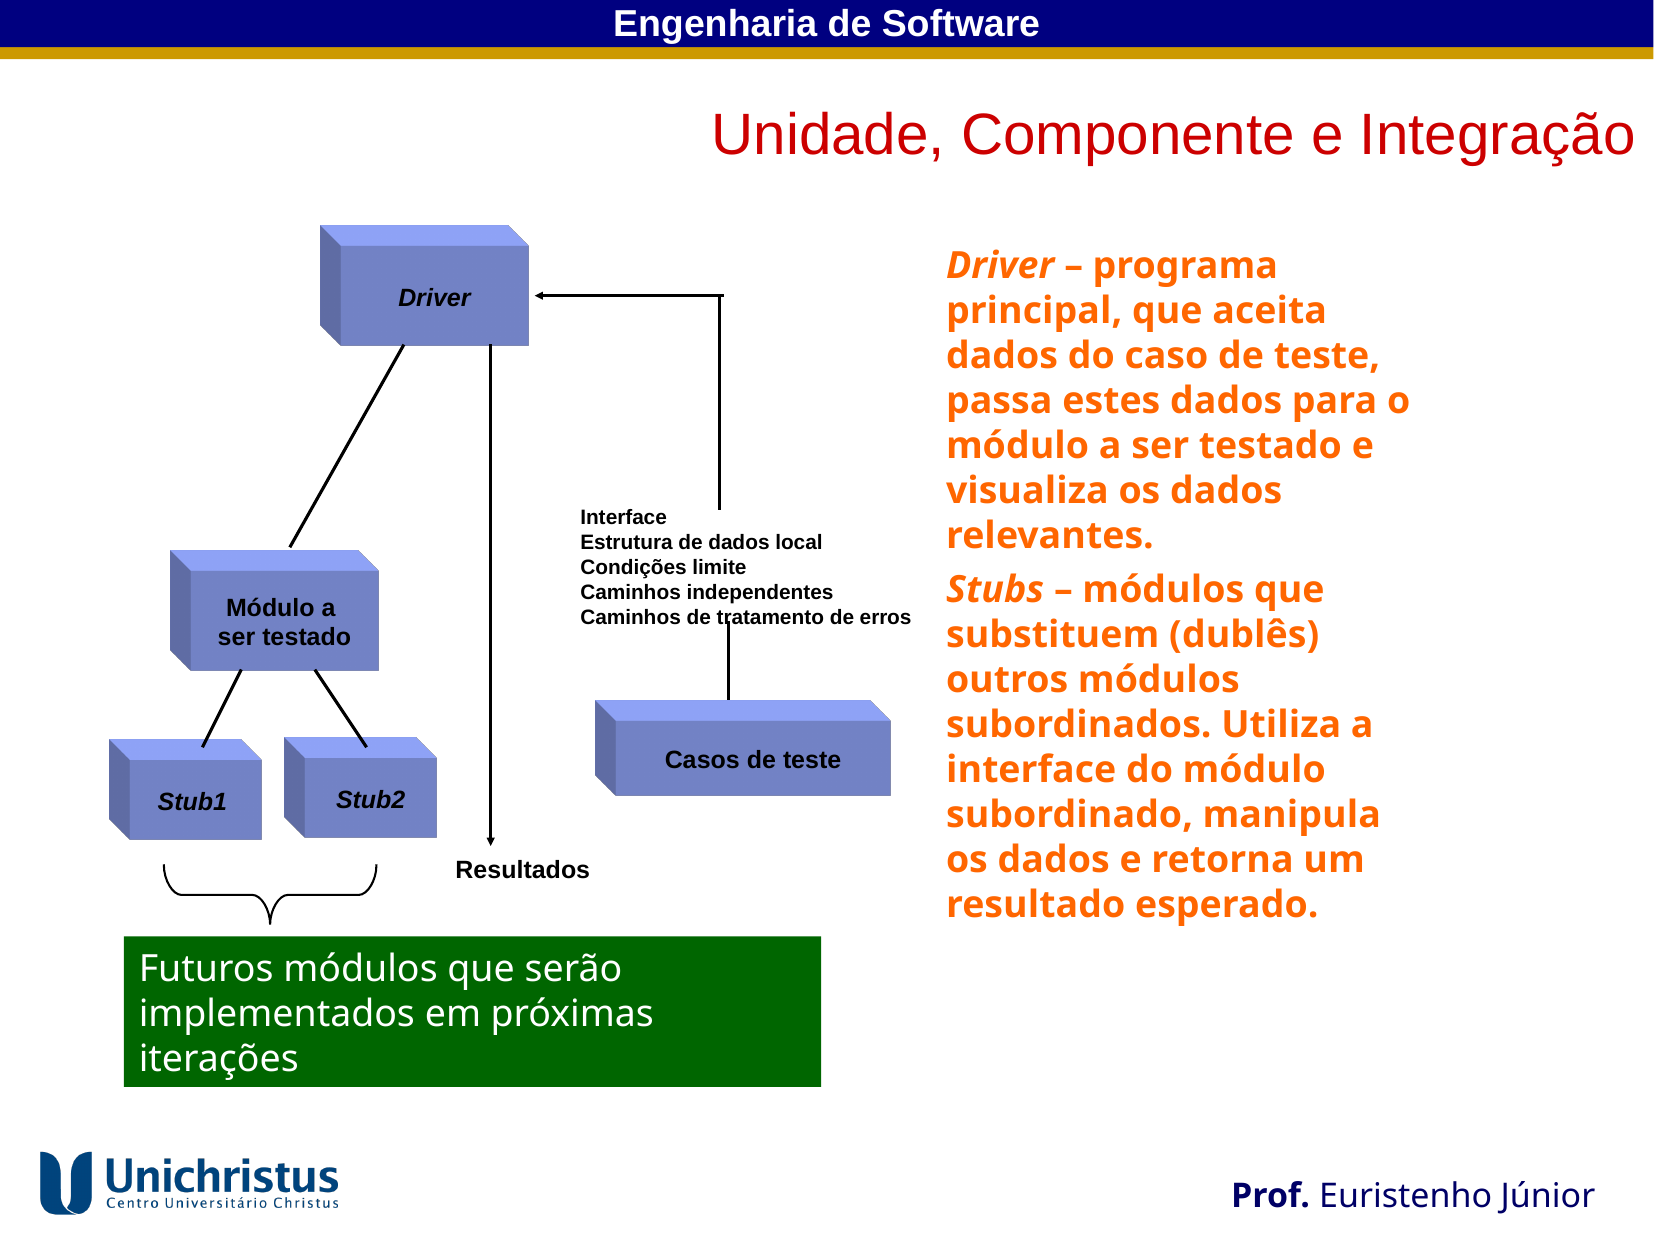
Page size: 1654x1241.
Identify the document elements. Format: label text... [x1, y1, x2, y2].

picture [35, 1148, 343, 1217]
text_box Futuros módulos que serão implementados em próximas iterações [123, 936, 822, 1087]
text_box Prof. Euristenho Júnior [1216, 1163, 1654, 1224]
text_box Unidade, Componente e Integração [696, 94, 1653, 201]
text_box [0, 48, 1654, 60]
text_box Resultados [440, 845, 606, 892]
text_box Engenharia de Software [0, 0, 1654, 48]
text_box Driver – programa principal, que aceita dados do caso de teste, passa estes dados para o módulo a ser testado e visualiza os dados relevantes. Stubs – módulos que substituem (dublês) outros módulos subordinados. Utiliza a interface do módulo subordinado, manipula os dados e retorna um resultado esperado. [875, 233, 1447, 934]
text_box Interface Estrutura de dados local Condições limite Caminhos independentes Caminhos de tratamento de erros [565, 495, 927, 637]
